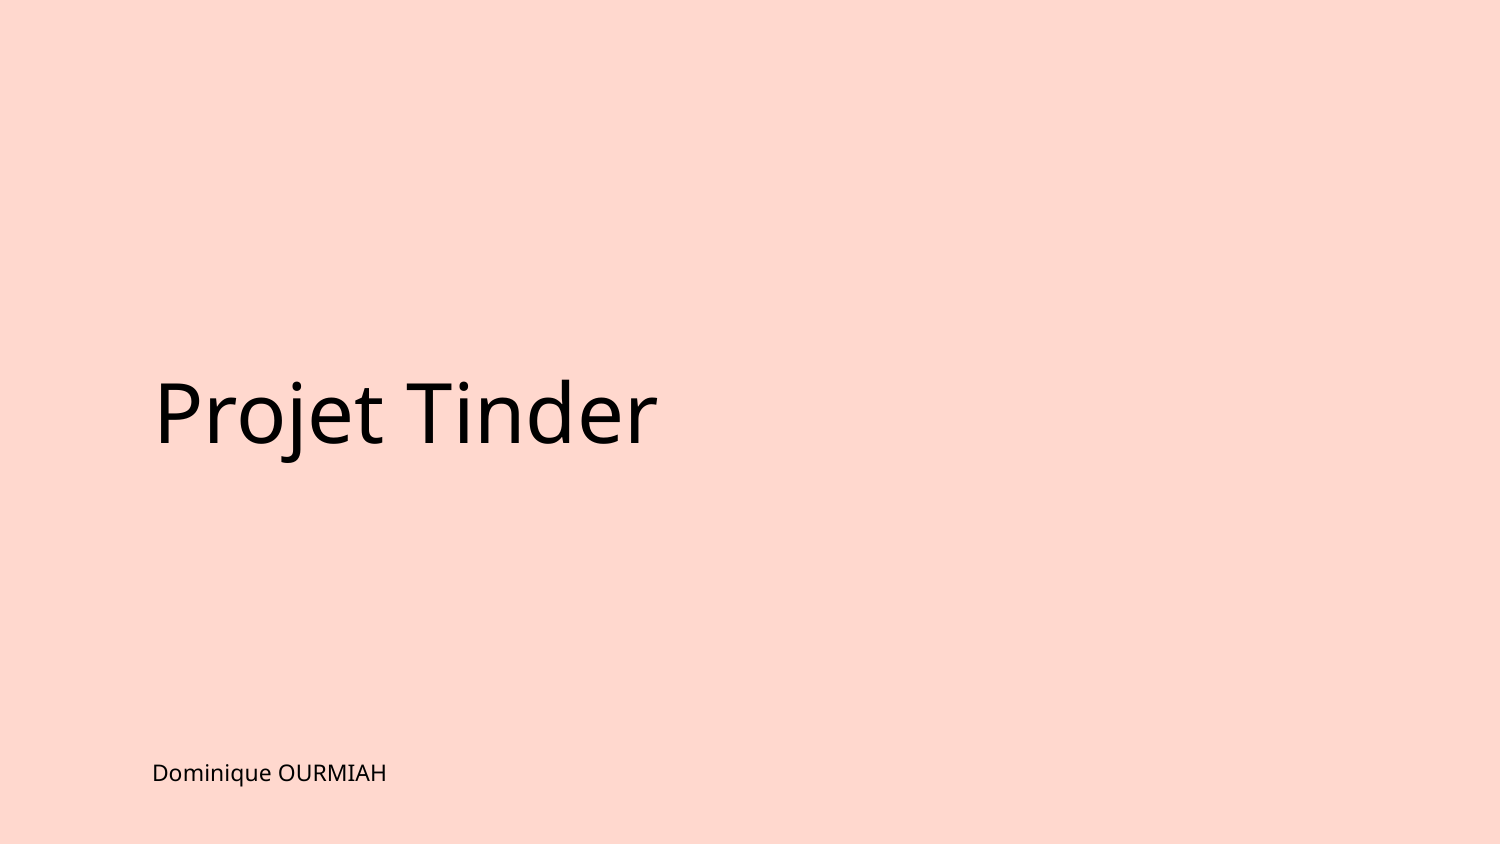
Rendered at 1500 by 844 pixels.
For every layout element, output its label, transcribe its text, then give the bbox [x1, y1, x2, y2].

title Dominique OURMIAH [137, 700, 1200, 802]
title Projet Tinder [138, 323, 1332, 476]
